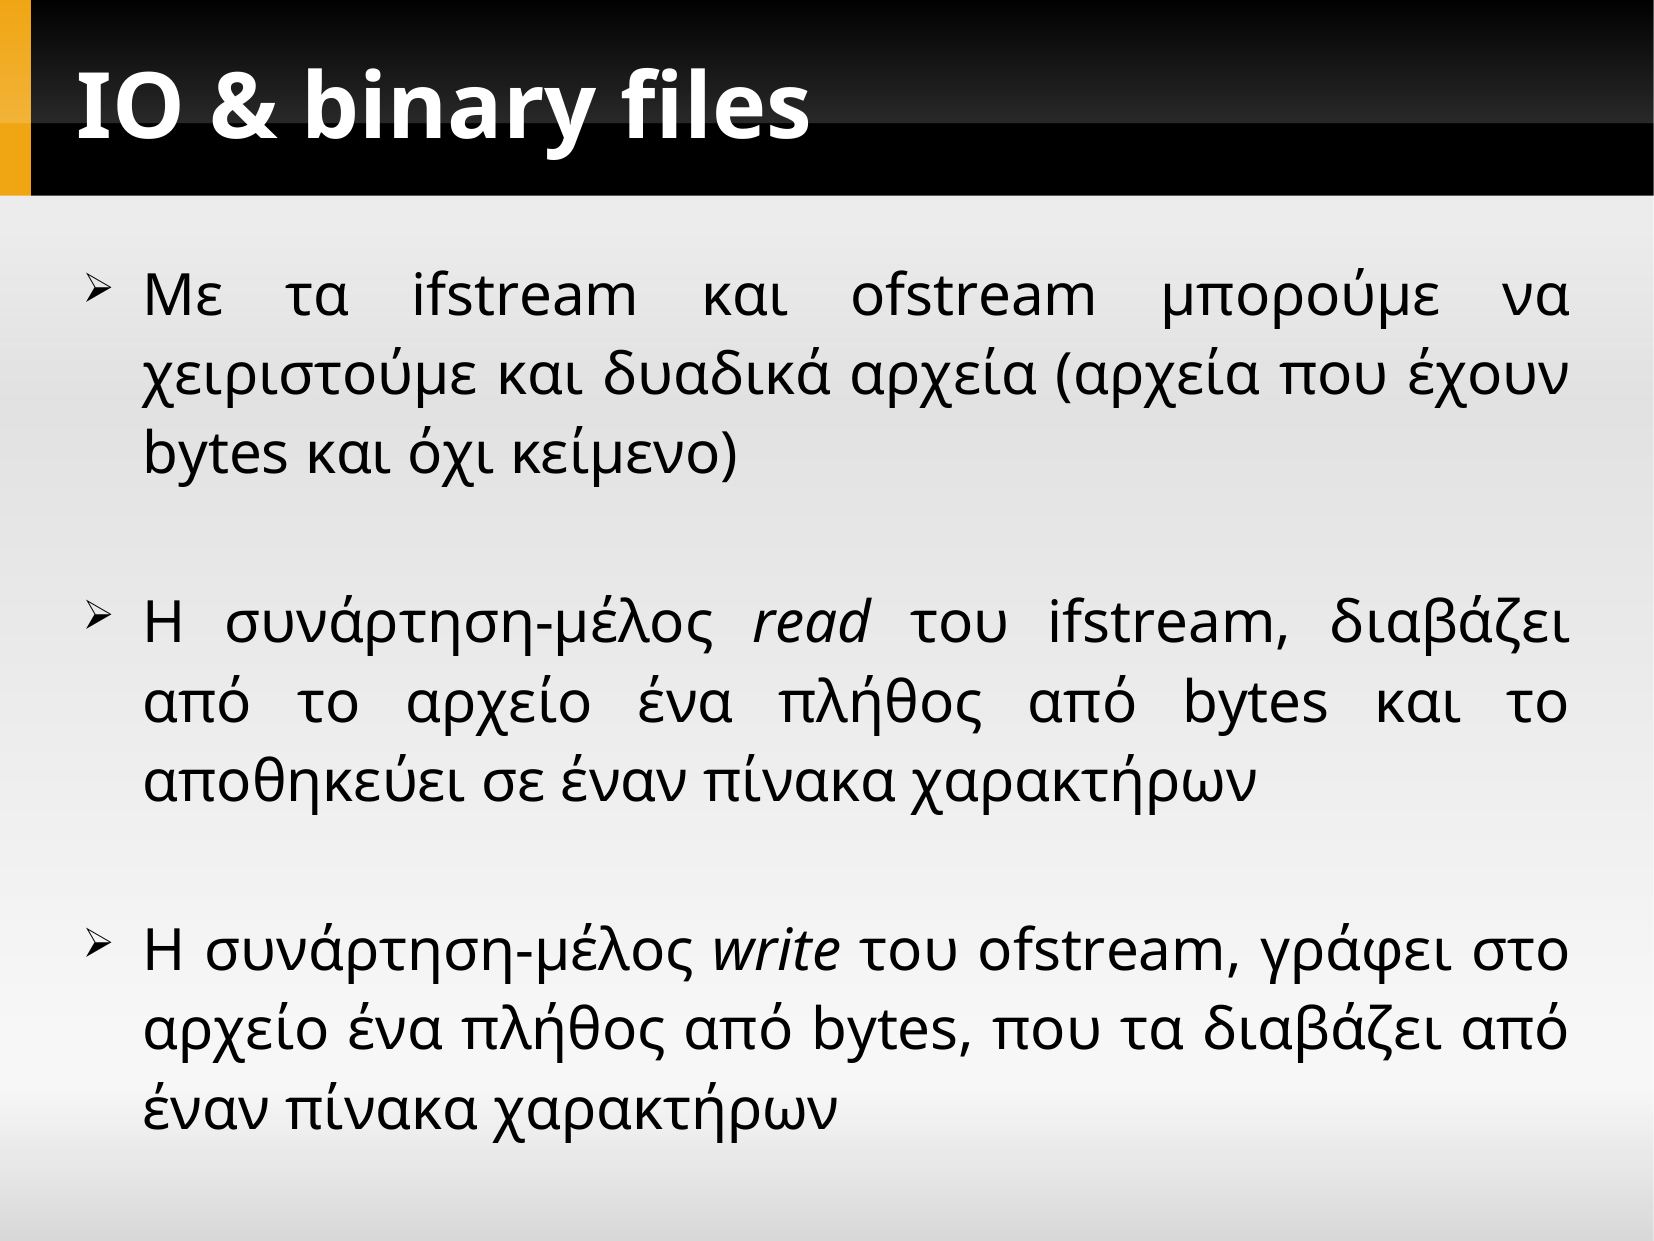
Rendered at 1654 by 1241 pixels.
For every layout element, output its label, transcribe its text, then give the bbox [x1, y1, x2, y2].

picture [0, 0, 1654, 1241]
title IO & binary files [76, 0, 1613, 208]
subtitle Με τα ifstream και ofstream μπορούμε να χειριστούμε και δυαδικά αρχεία (αρχεία που έχουν bytes και όχι κείμενο) Η συνάρτηση-μέλος read του ifstream, διαβάζει από το αρχείο ένα πλήθος από bytes και το αποθηκεύει σε έναν πίνακα χαρακτήρων Η συνάρτηση-μέλος write του ofstream, γράφει στο αρχείο ένα πλήθος από bytes, που τα διαβάζει από έναν πίνακα χαρακτήρων [82, 297, 1571, 1102]
